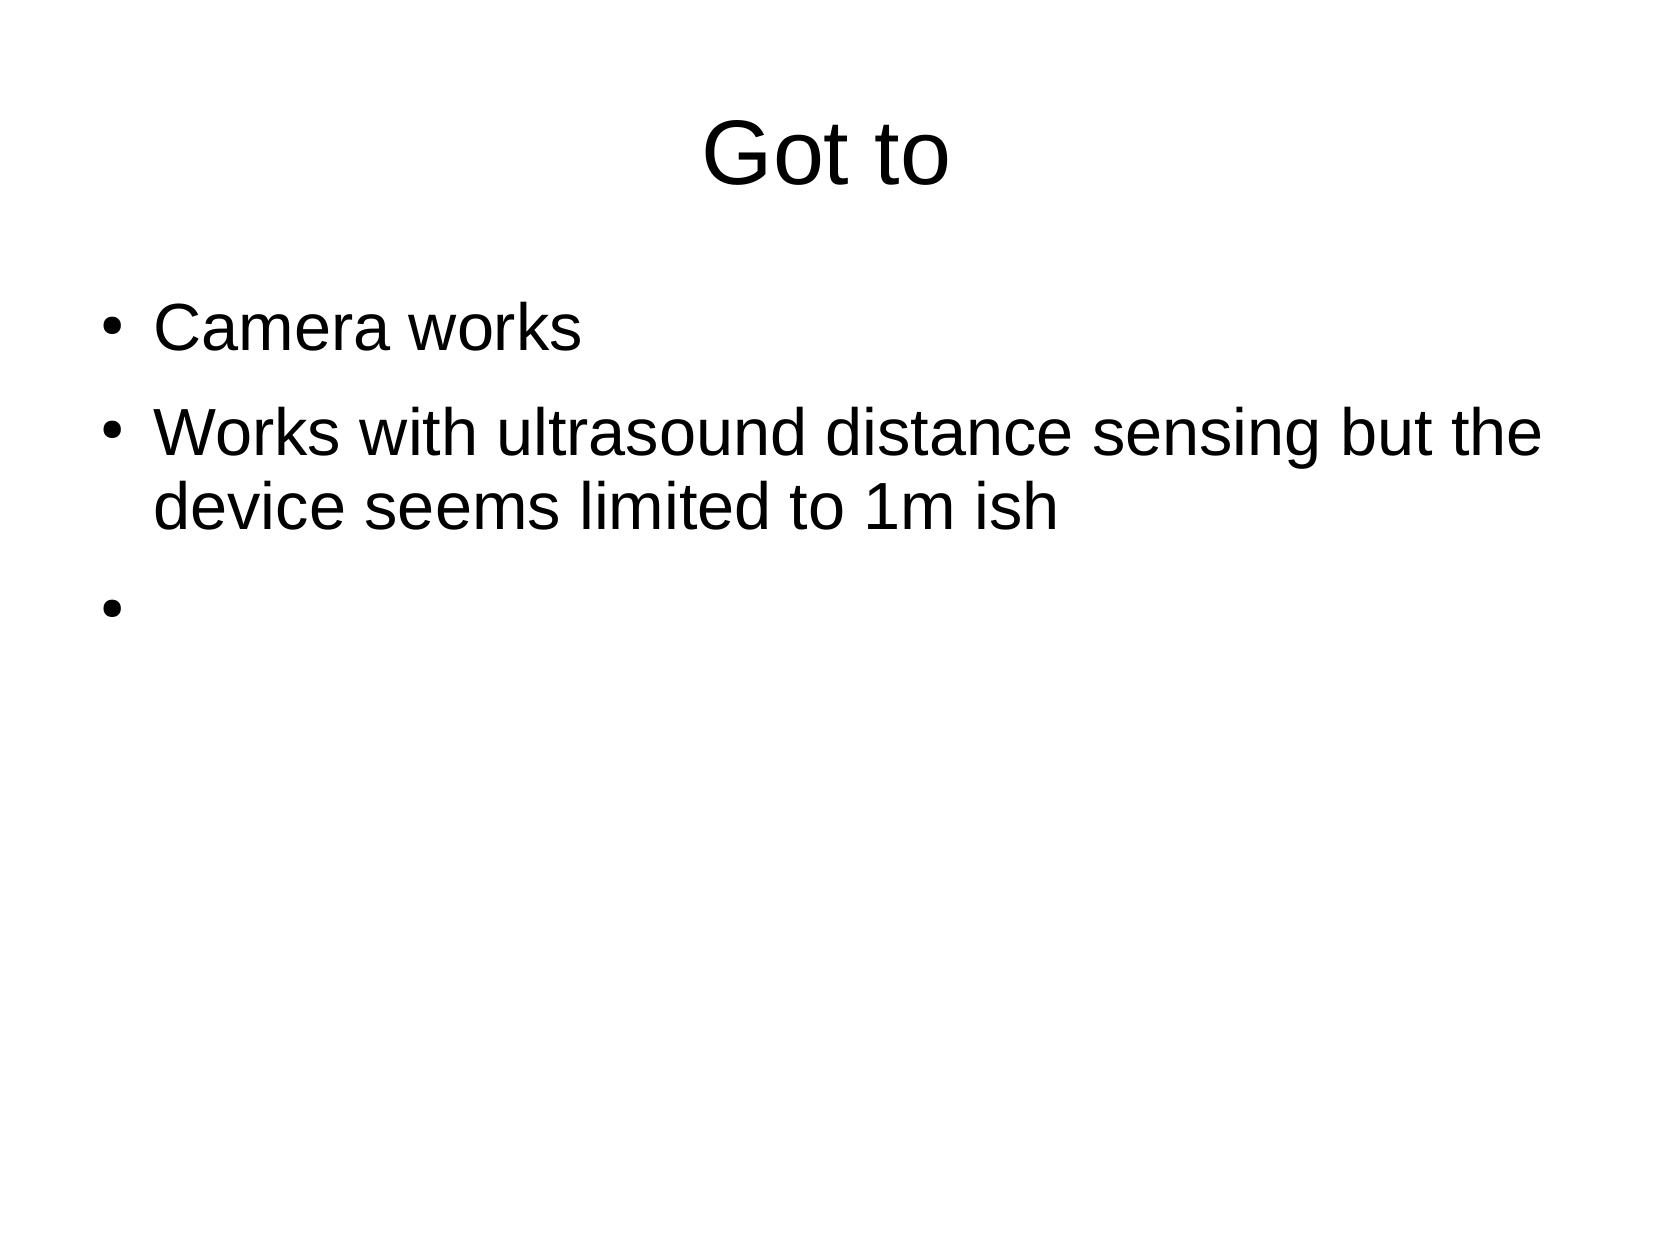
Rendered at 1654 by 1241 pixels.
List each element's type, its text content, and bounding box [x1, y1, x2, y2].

list Camera works Works with ultrasound distance sensing but the device seems limited to 1m ish [82, 290, 1571, 1010]
title Got to [82, 49, 1571, 257]
